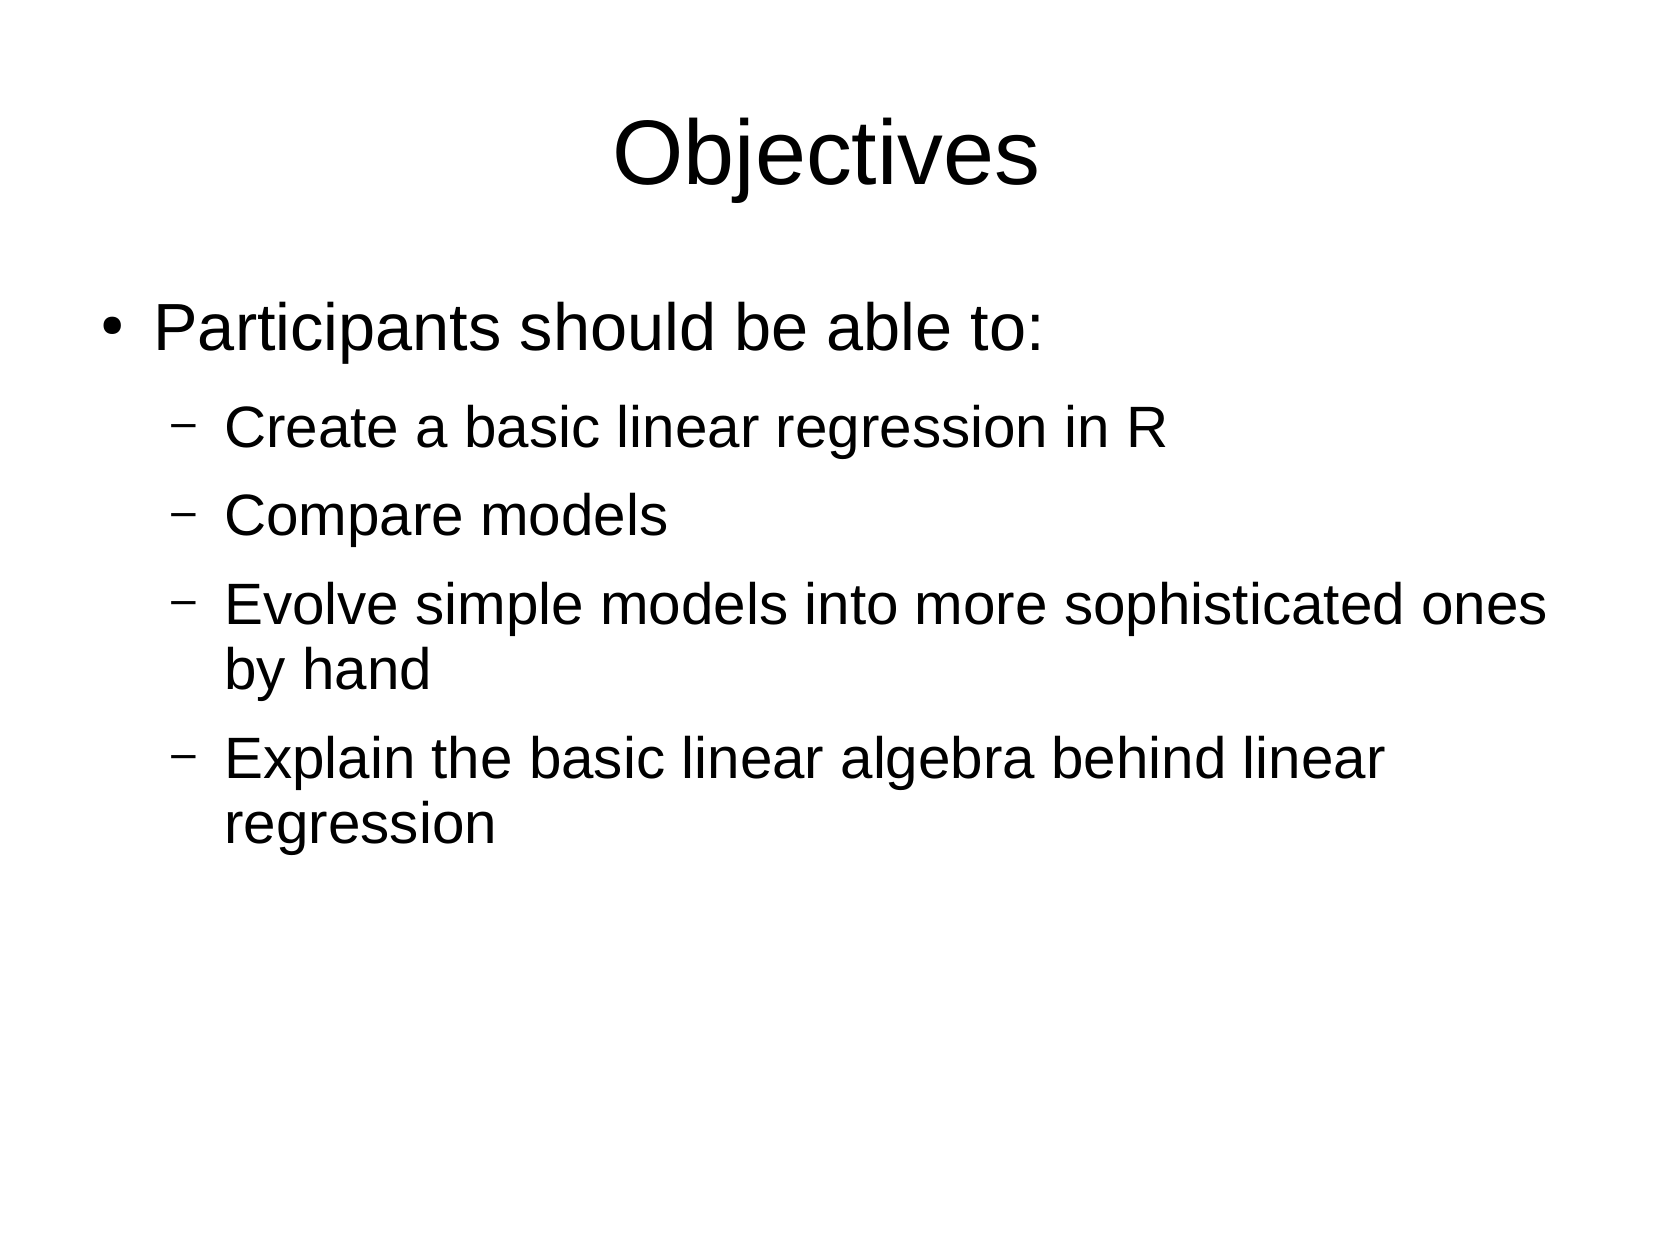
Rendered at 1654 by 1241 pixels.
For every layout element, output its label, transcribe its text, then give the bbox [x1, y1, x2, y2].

title Objectives [82, 49, 1571, 257]
list Participants should be able to: Create a basic linear regression in R Compare models Evolve simple models into more sophisticated ones by hand Explain the basic linear algebra behind linear regression [82, 290, 1571, 1010]
